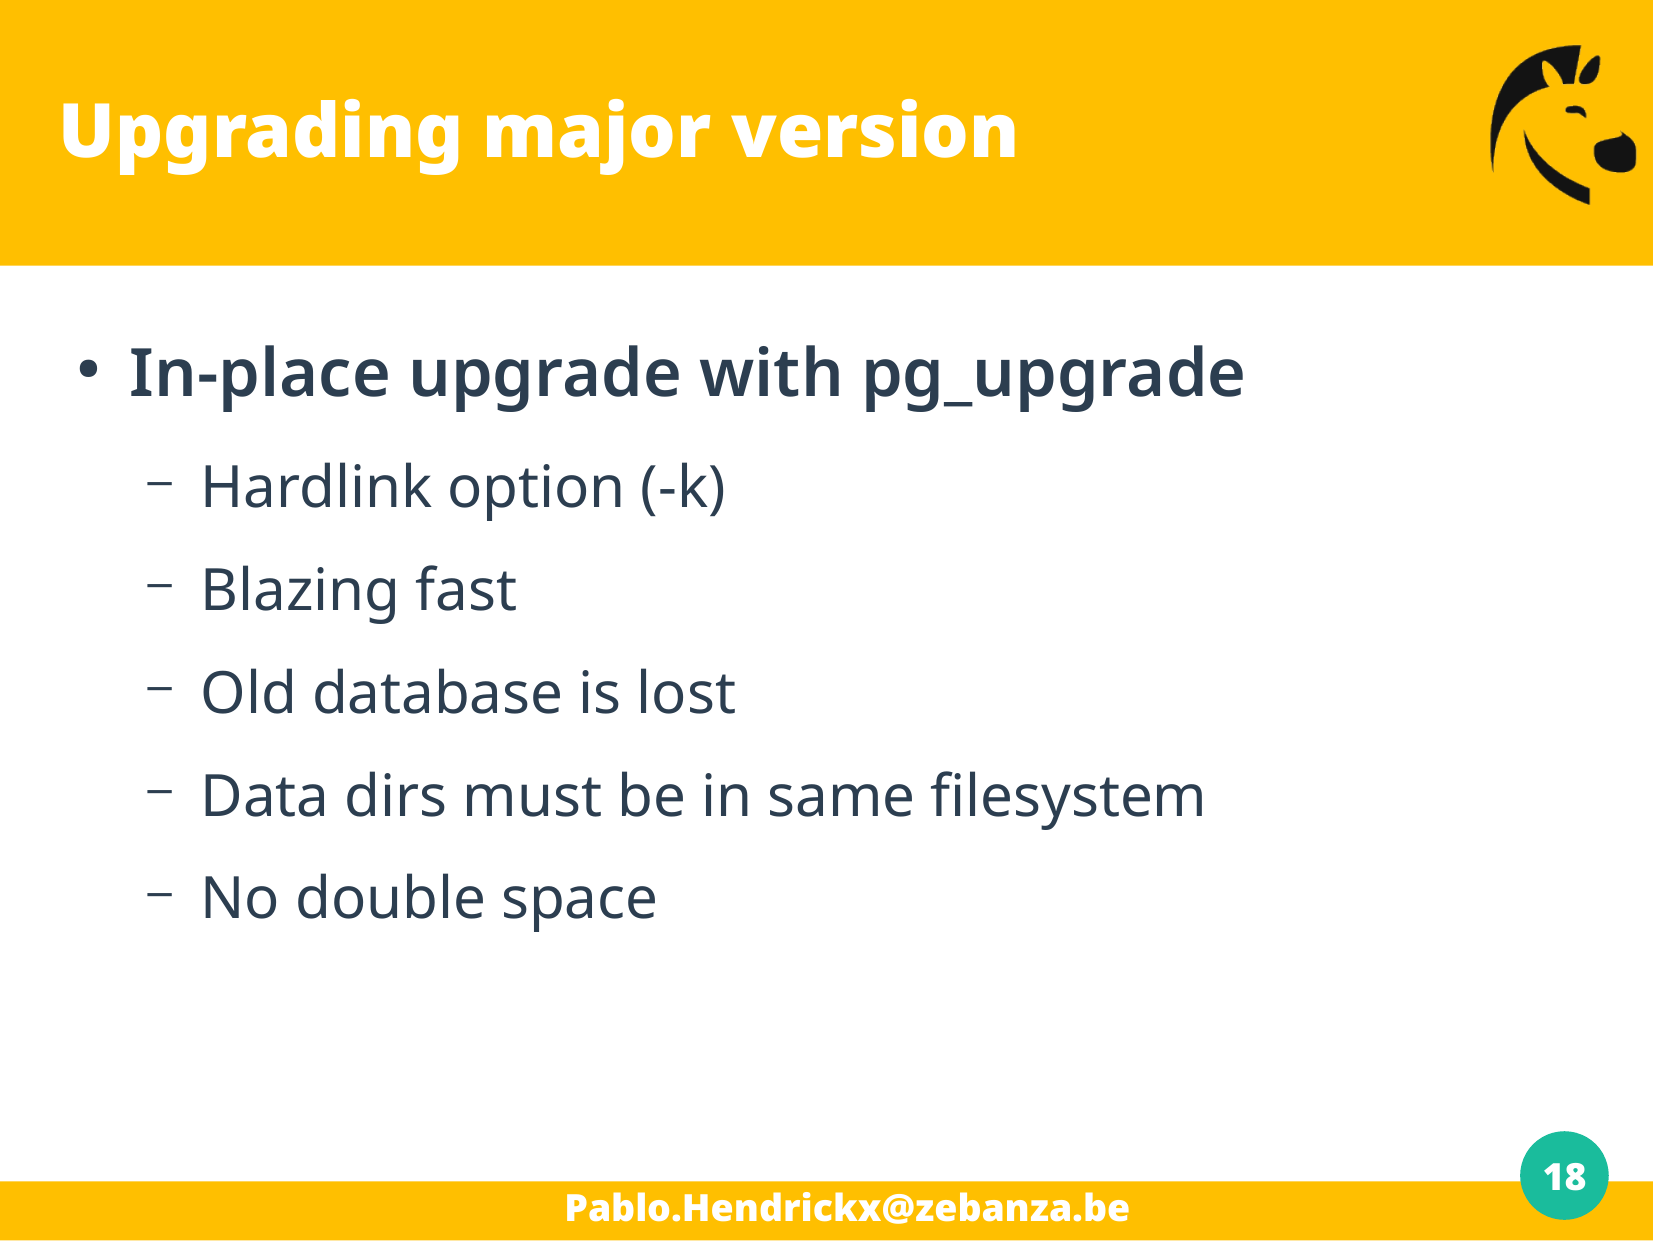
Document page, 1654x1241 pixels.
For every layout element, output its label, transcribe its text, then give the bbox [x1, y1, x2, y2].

list In-place upgrade with pg_upgrade Hardlink option (-k) Blazing fast Old database is lost Data dirs must be in same filesystem No double space [58, 324, 1594, 1152]
picture [1410, 0, 1654, 241]
title Upgrading major version [58, 49, 1594, 207]
